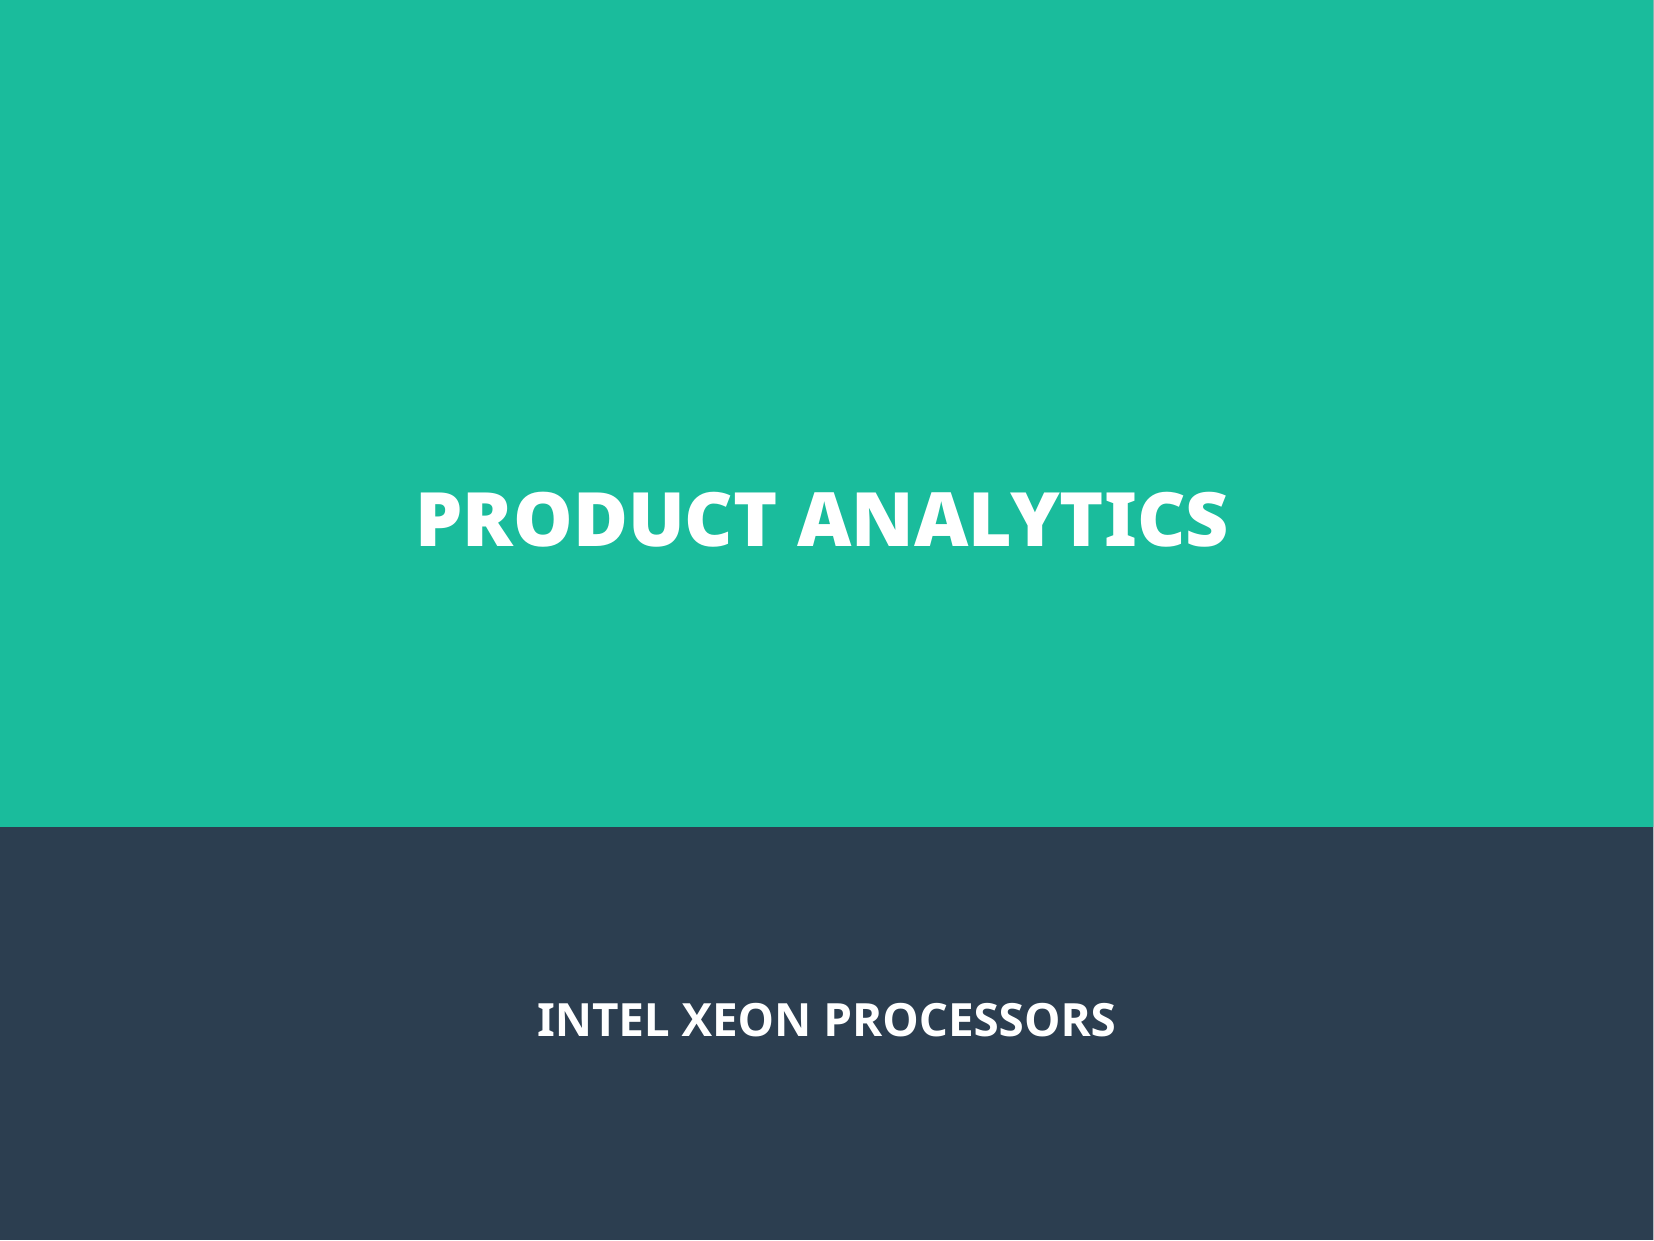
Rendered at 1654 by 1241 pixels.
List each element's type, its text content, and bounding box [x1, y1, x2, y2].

title PRODUCT ANALYTICS [54, 412, 1591, 571]
subtitle INTEL XEON PROCESSORS [59, 856, 1595, 1182]
